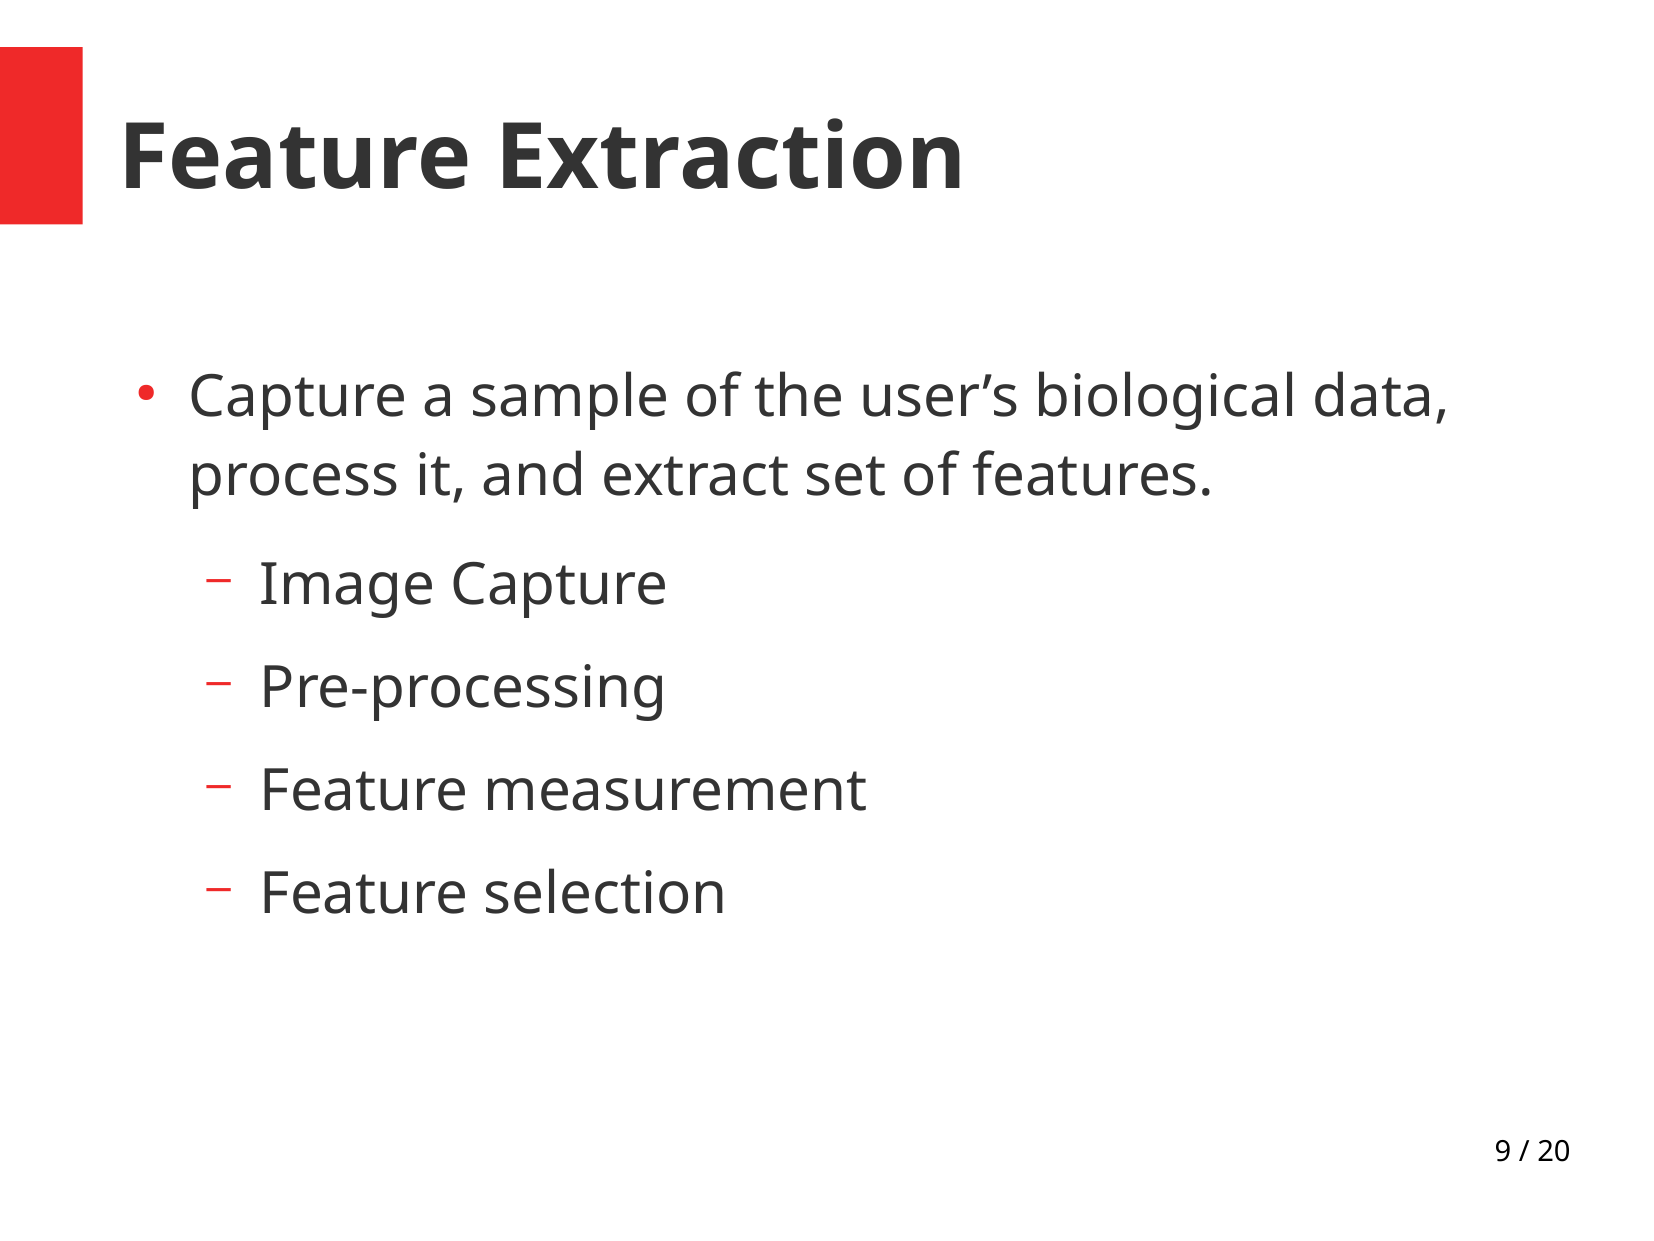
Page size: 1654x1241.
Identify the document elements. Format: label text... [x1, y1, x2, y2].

title Feature Extraction [118, 49, 1571, 257]
list Capture a sample of the user’s biological data, process it, and extract set of features. Image Capture Pre-processing Feature measurement Feature selection [118, 354, 1536, 1074]
